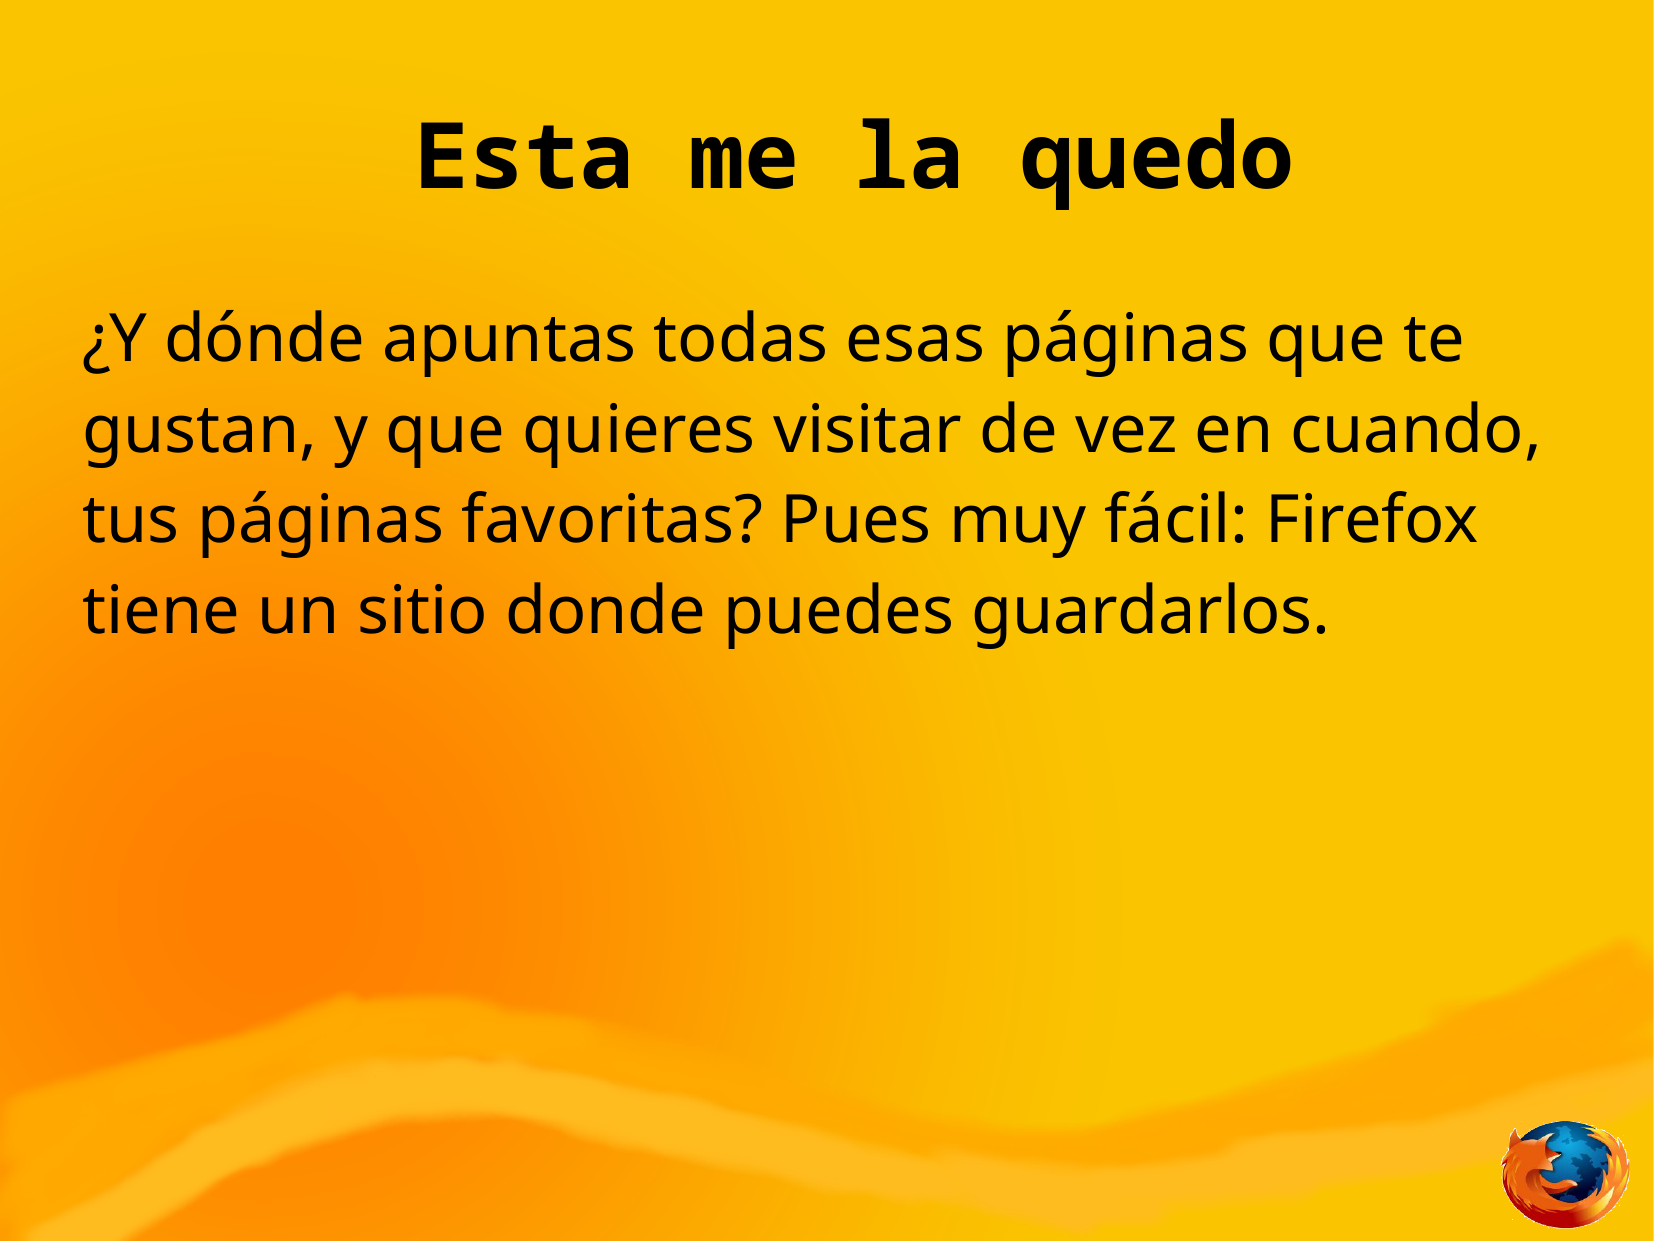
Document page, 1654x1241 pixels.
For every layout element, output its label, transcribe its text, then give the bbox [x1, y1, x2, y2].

title Esta me la quedo [82, 49, 1571, 257]
picture [0, 0, 1654, 1241]
list ¿Y dónde apuntas todas esas páginas que te gustan, y que quieres visitar de vez en cuando, tus páginas favoritas? Pues muy fácil: Firefox tiene un sitio donde puedes guardarlos. [82, 290, 1571, 1010]
